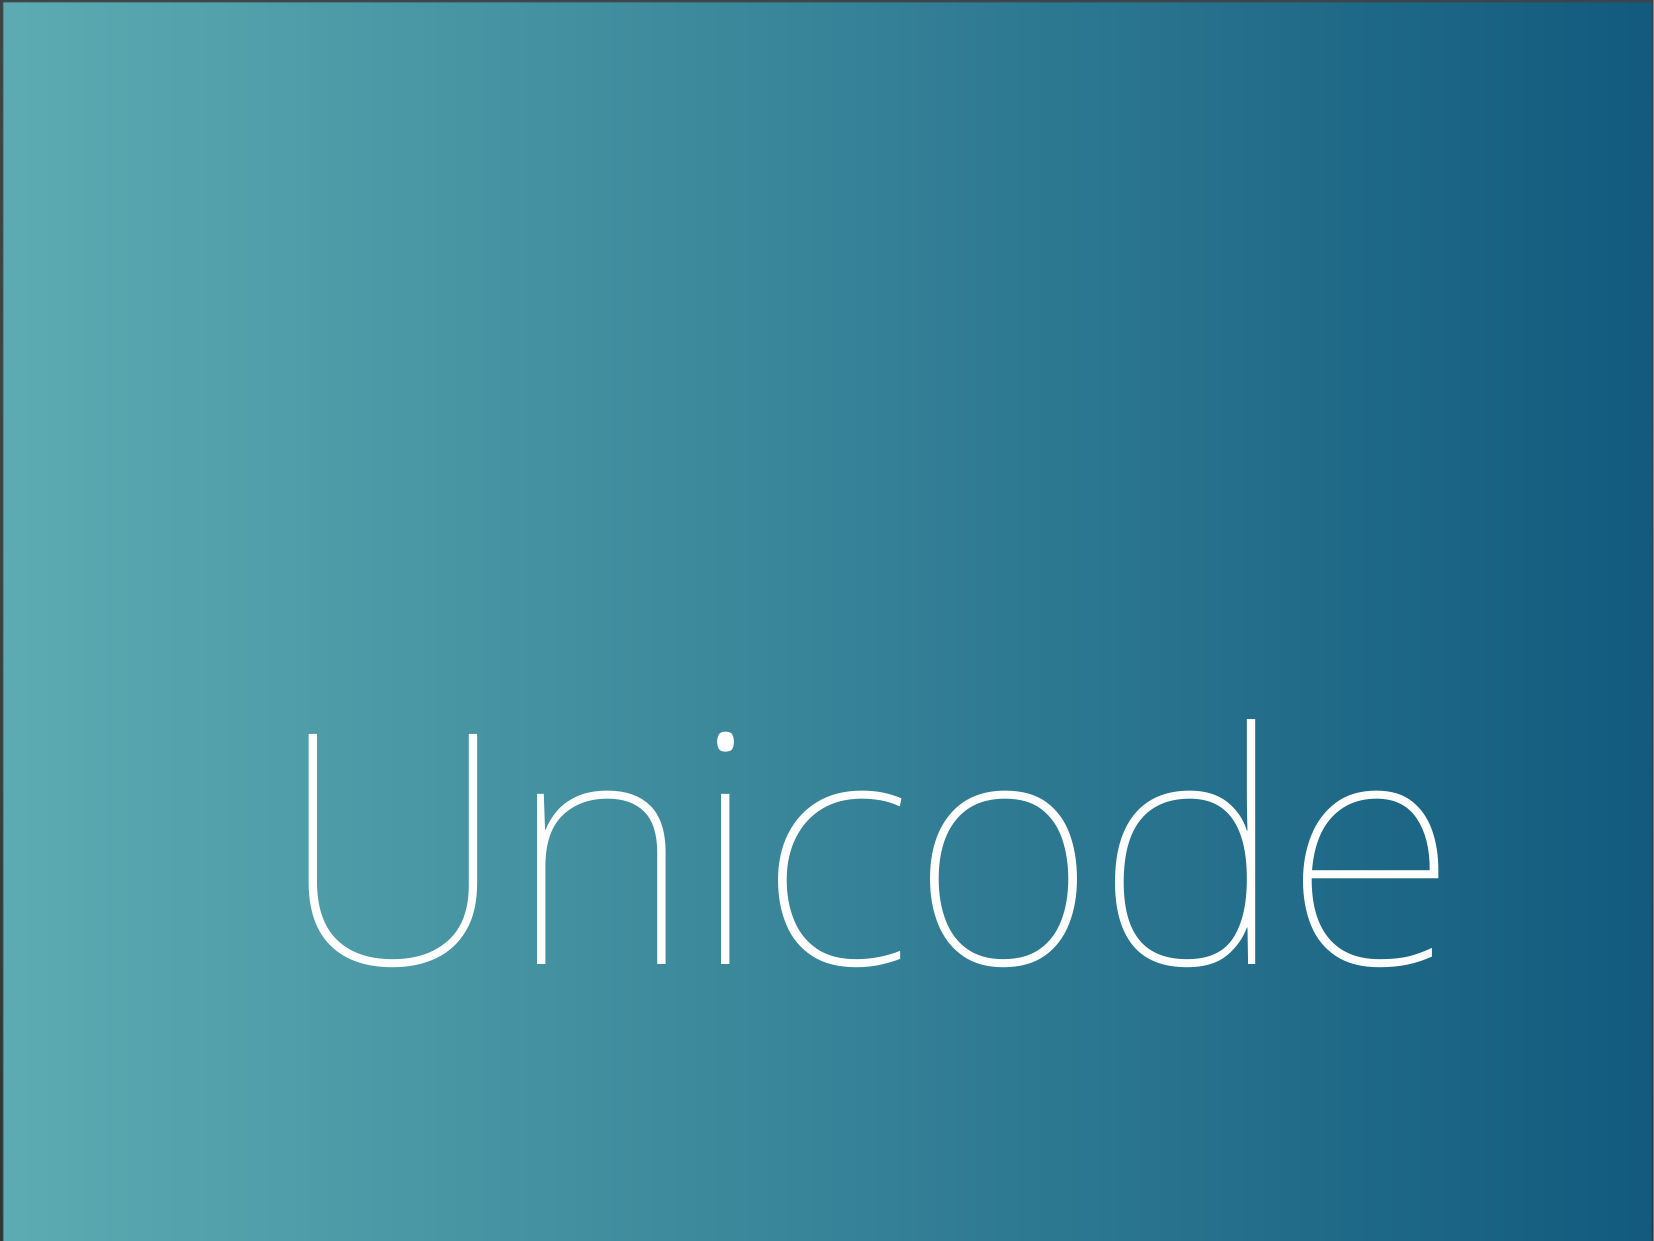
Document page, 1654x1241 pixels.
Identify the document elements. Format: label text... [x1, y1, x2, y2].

picture [0, 0, 1654, 1241]
subtitle Unicode [82, 414, 1571, 827]
